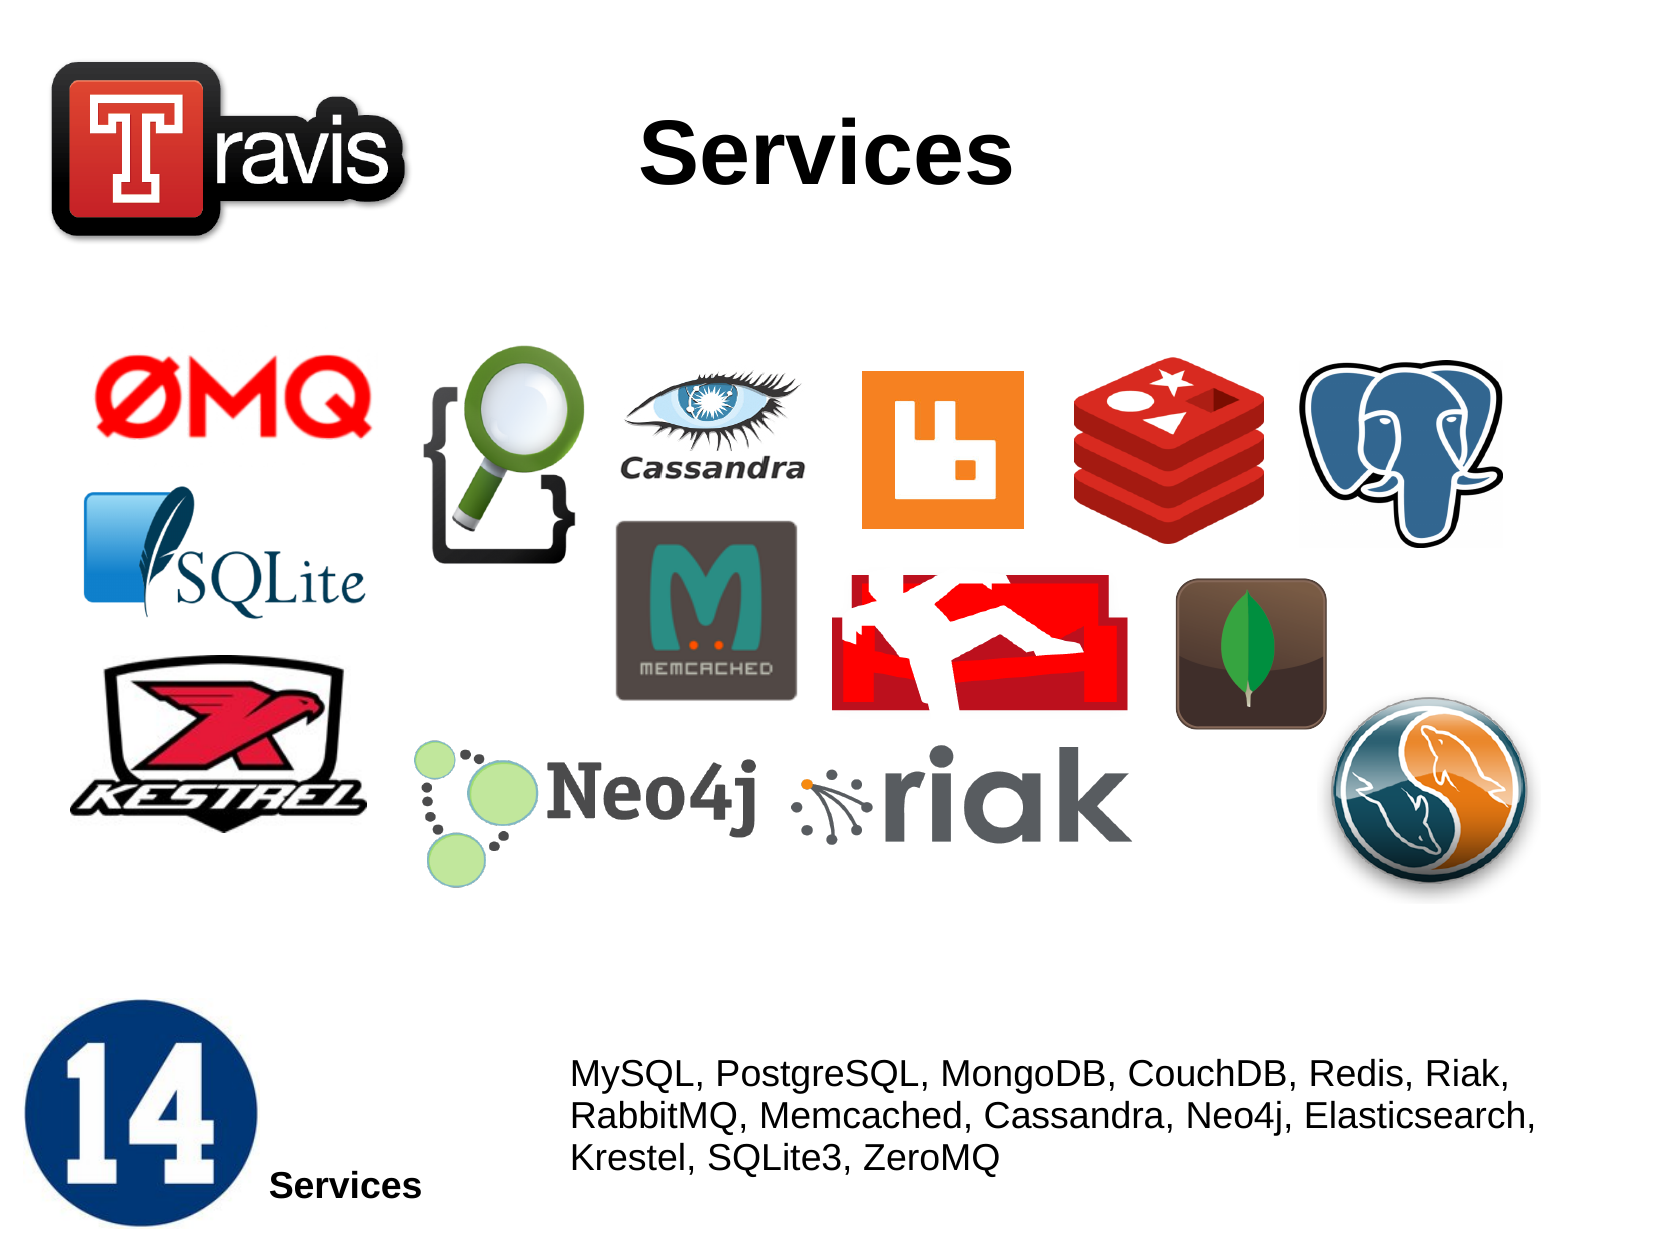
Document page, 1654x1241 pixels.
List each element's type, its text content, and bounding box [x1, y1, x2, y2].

picture [791, 745, 1134, 845]
picture [1074, 357, 1264, 544]
picture [407, 726, 767, 906]
picture [76, 478, 373, 627]
picture [1175, 578, 1541, 905]
picture [70, 655, 367, 833]
picture [88, 318, 815, 709]
picture [47, 58, 413, 245]
picture [862, 371, 1024, 529]
title Services [82, 49, 1571, 257]
picture [832, 566, 1128, 723]
text_box MySQL, PostgreSQL, MongoDB, CouchDB, Redis, Riak, RabbitMQ, Memcached, Cassandra, Neo4j, Elasticsearch, Krestel, SQLite3, ZeroMQ [555, 1045, 1642, 1222]
picture [1299, 360, 1503, 548]
text_box Services [253, 1157, 473, 1215]
picture [23, 998, 260, 1229]
